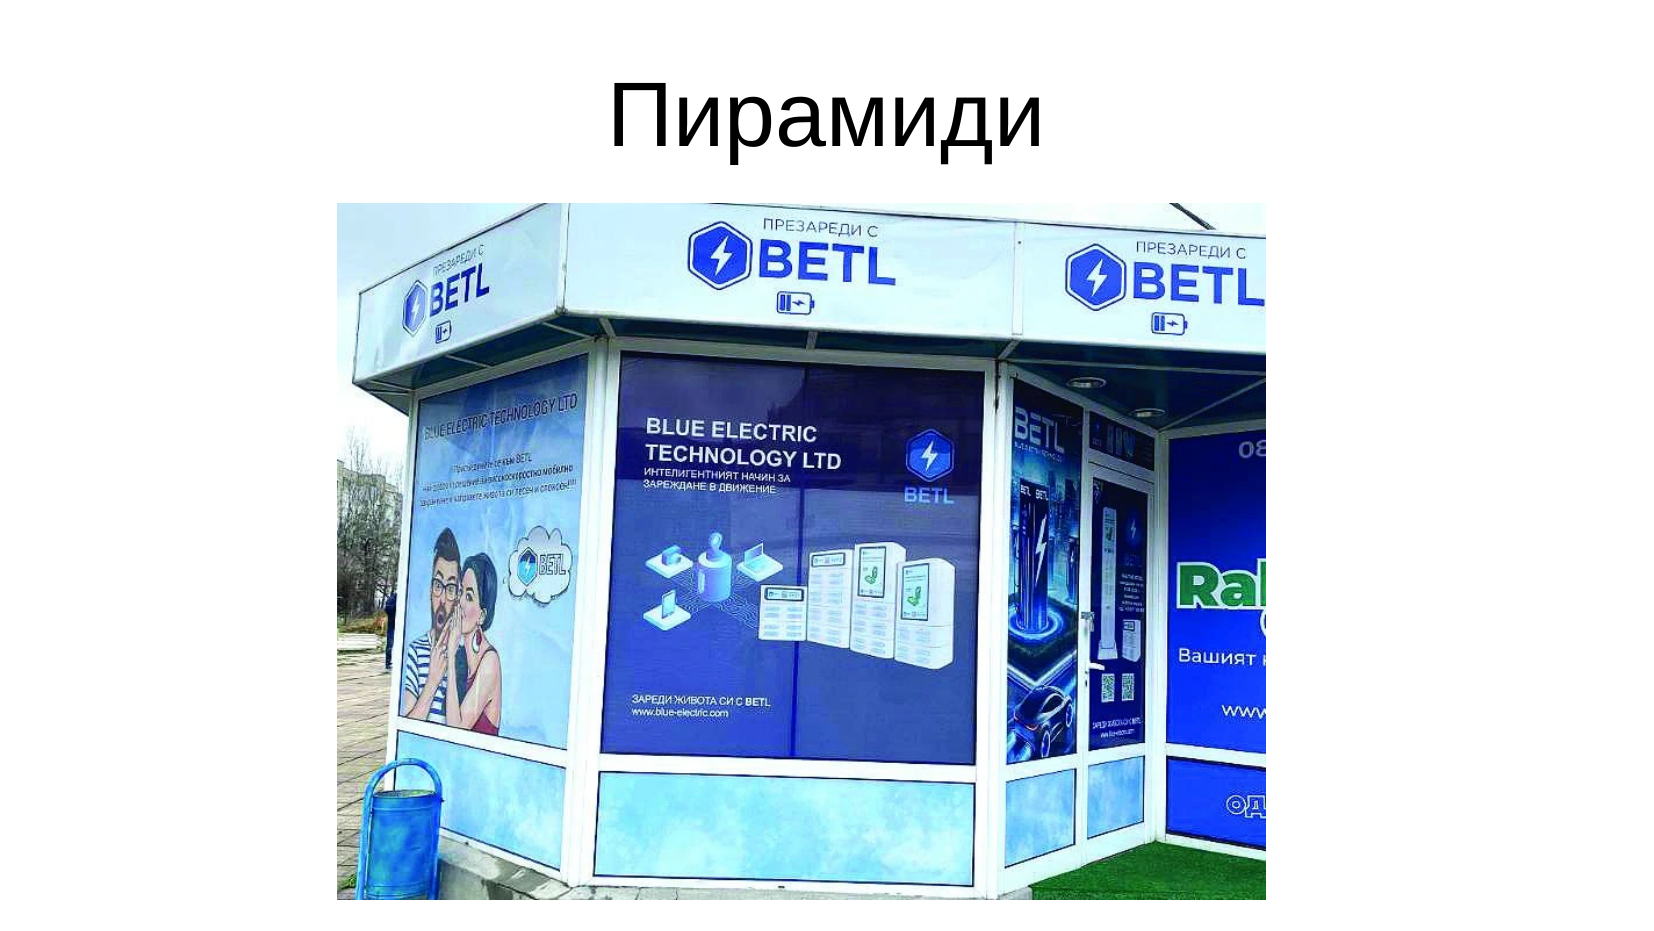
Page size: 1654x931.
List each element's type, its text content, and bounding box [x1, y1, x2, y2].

picture [337, 203, 1266, 901]
title Пирамиди [82, 37, 1571, 193]
